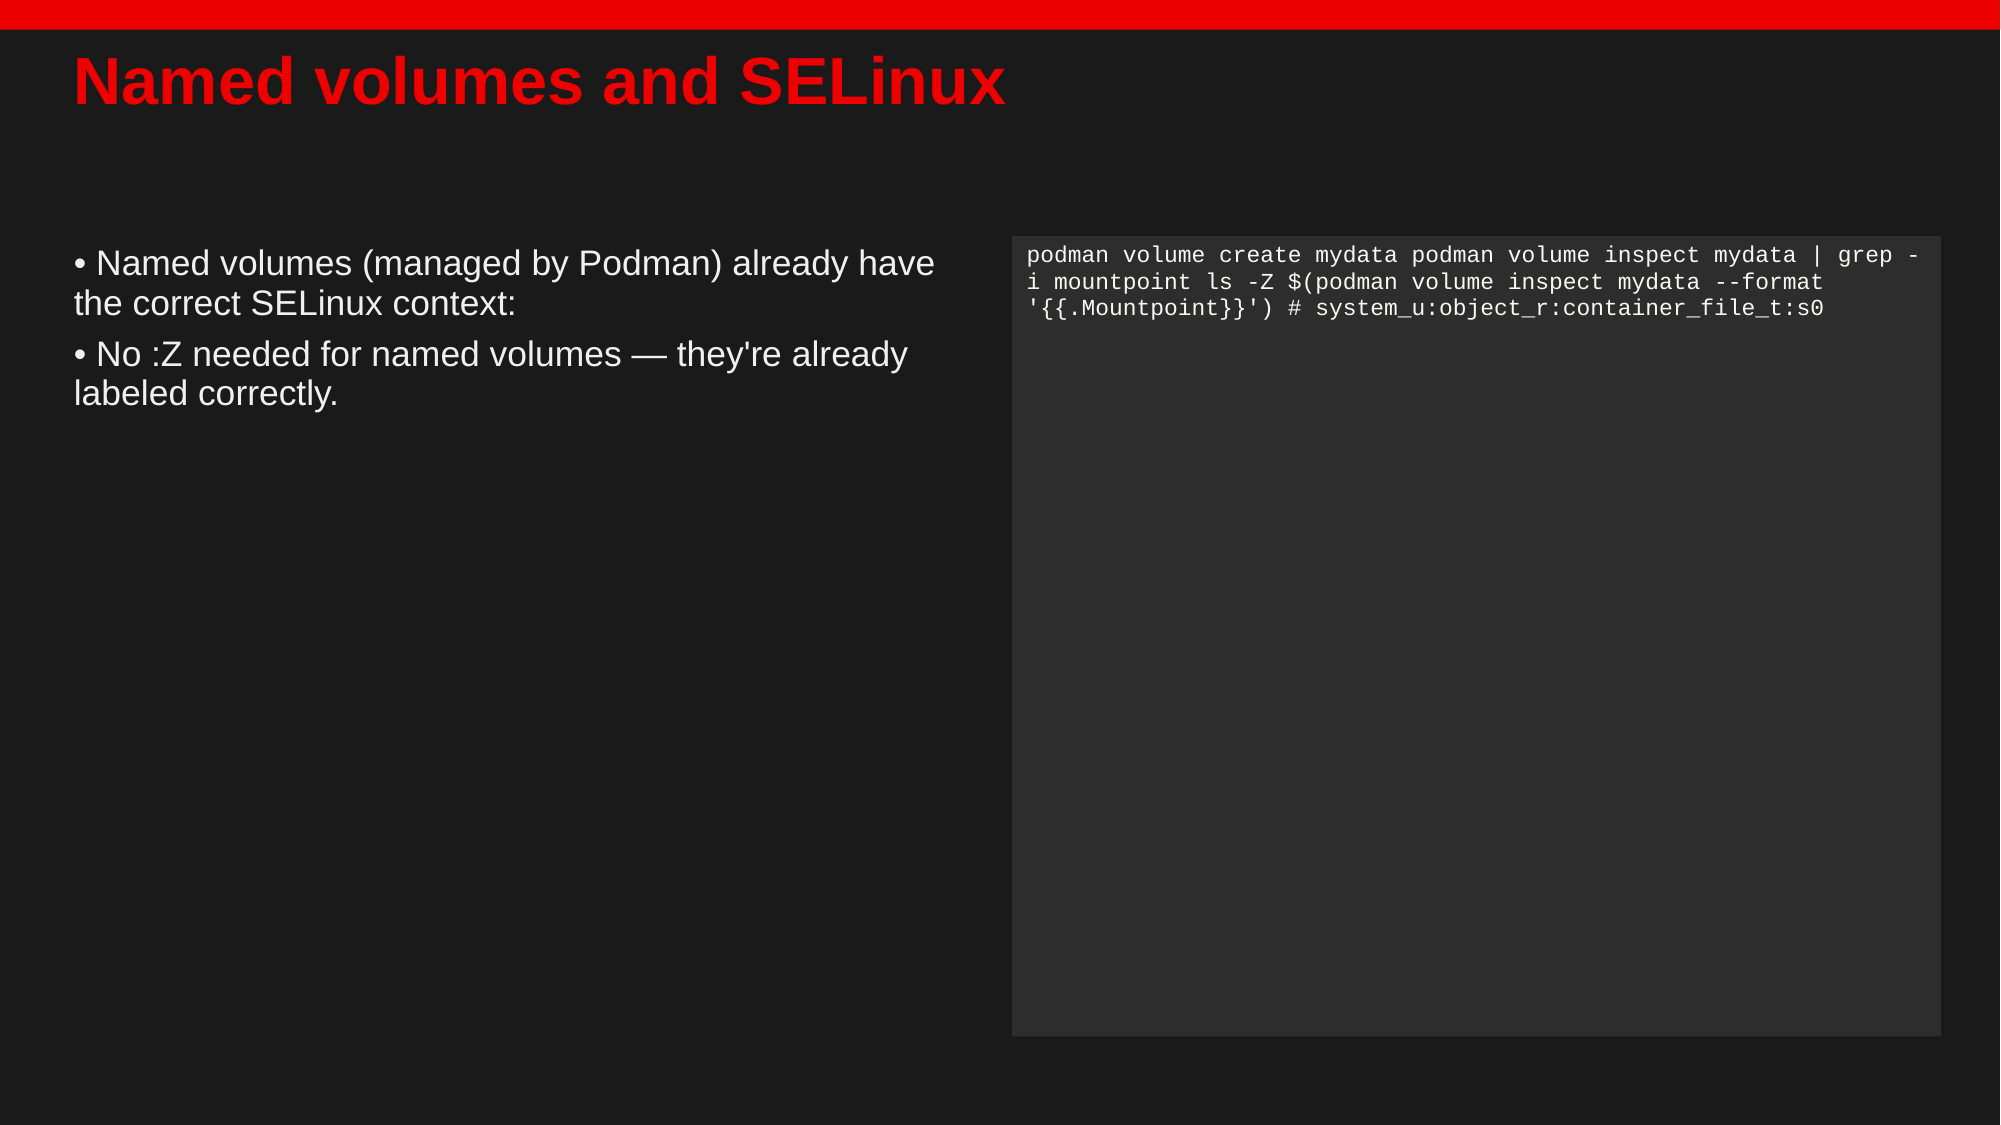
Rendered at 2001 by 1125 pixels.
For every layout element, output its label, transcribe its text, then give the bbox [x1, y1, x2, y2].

text_box • Named volumes (managed by Podman) already have the correct SELinux context: • No :Z needed for named volumes — they're already labeled correctly. [59, 236, 989, 1037]
text_box Named volumes and SELinux [59, 36, 1942, 208]
text_box [0, 0, 2001, 30]
text_box podman volume create mydata podman volume inspect mydata | grep -i mountpoint ls -Z $(podman volume inspect mydata --format '{{.Mountpoint}}') # system_u:object_r:container_file_t:s0 [1011, 236, 1942, 1037]
